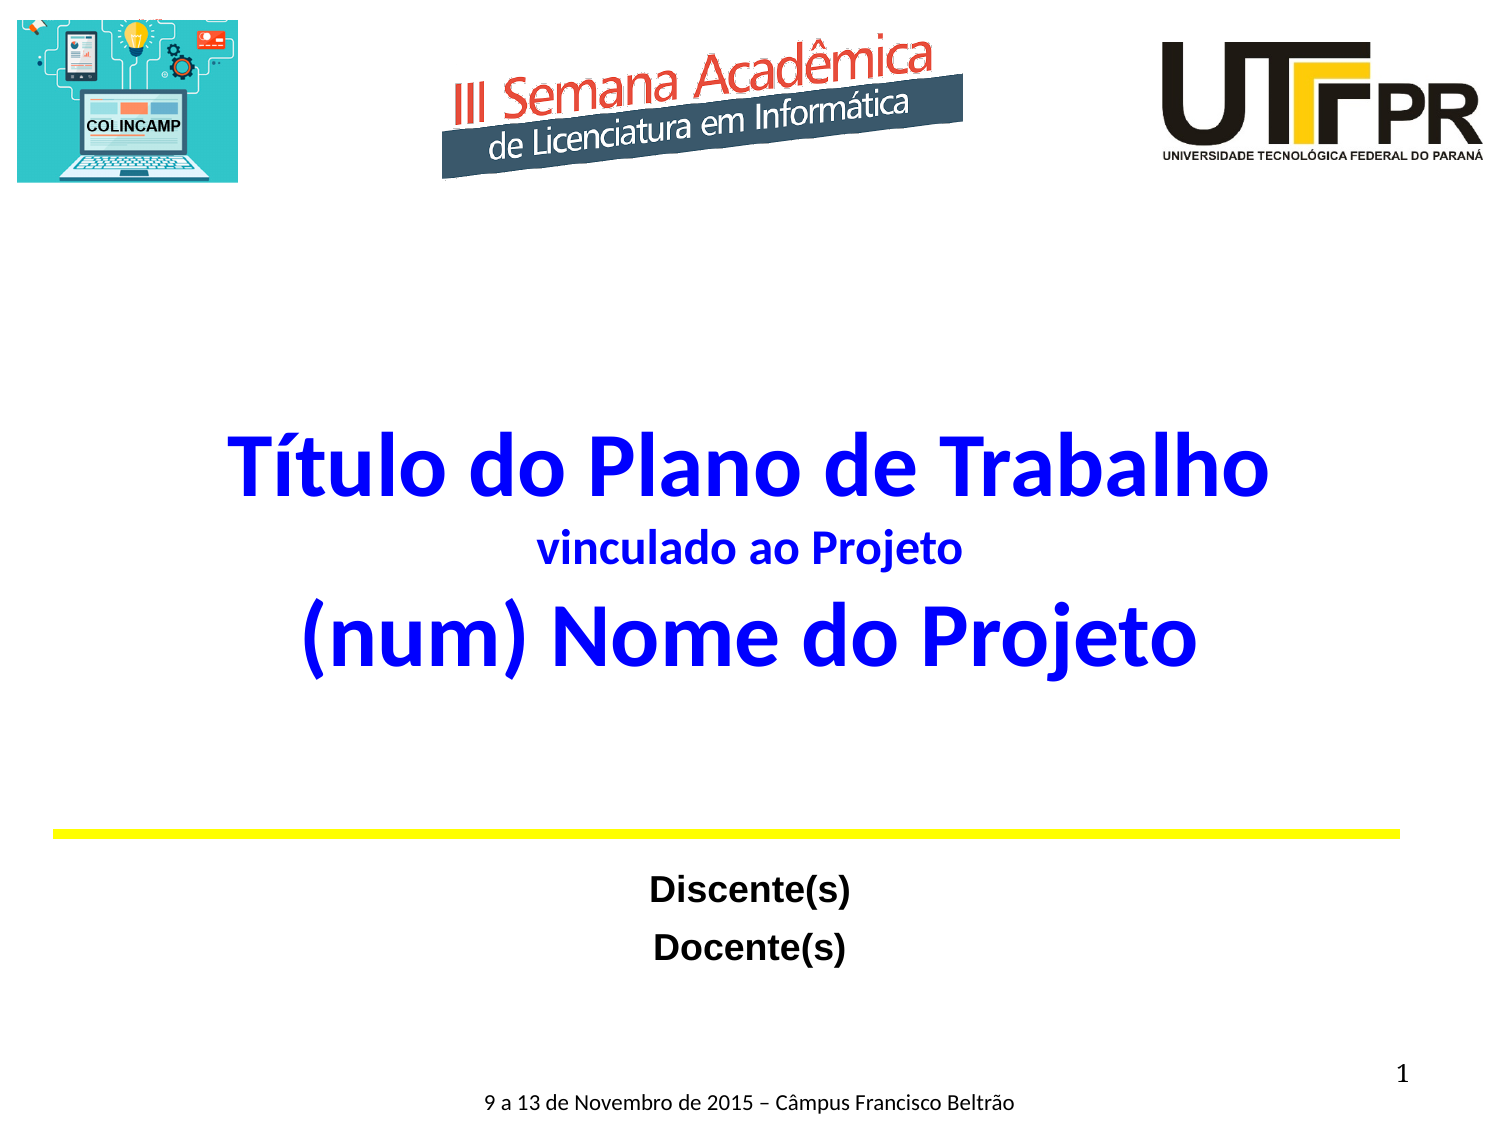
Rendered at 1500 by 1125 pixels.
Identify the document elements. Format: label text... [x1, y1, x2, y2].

picture [442, 19, 963, 183]
picture [17, 19, 238, 183]
picture [1162, 42, 1483, 160]
text_box Título do Plano de Trabalho vinculado ao Projeto (num) Nome do Projeto [0, 397, 1500, 692]
text_box Discente(s) Docente(s) [0, 857, 1500, 976]
slide_number <número> [1074, 1024, 1425, 1100]
